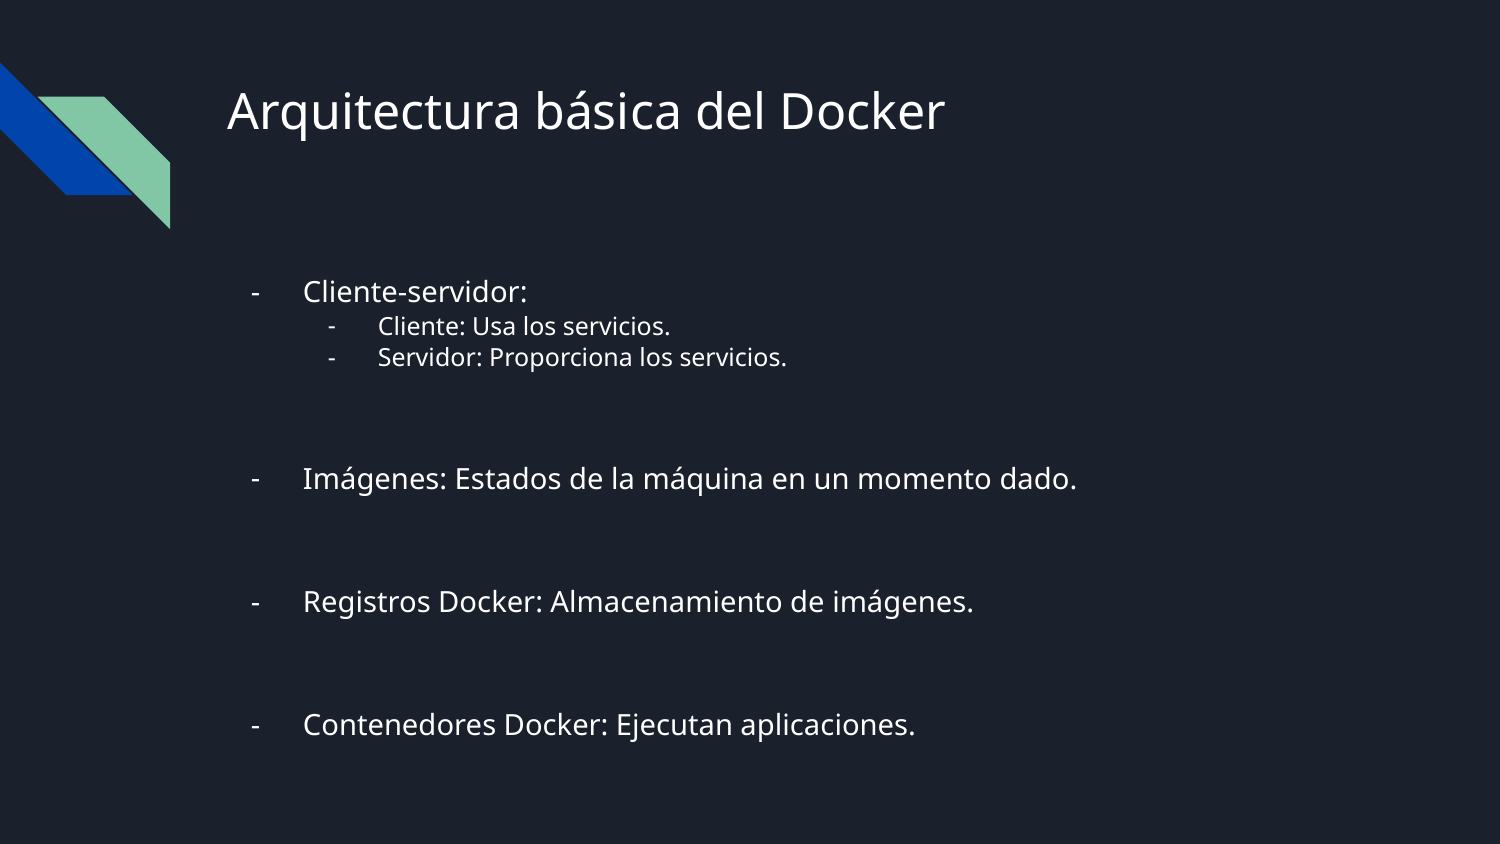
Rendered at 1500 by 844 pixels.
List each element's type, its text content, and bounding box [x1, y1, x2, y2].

title Arquitectura básica del Docker [212, 64, 1368, 215]
list Cliente-servidor: Cliente: Usa los servicios. Servidor: Proporciona los servicios. Imágenes: Estados de la máquina en un momento dado. Registros Docker: Almacenamiento de imágenes. Contenedores Docker: Ejecutan aplicaciones. [212, 257, 1368, 762]
